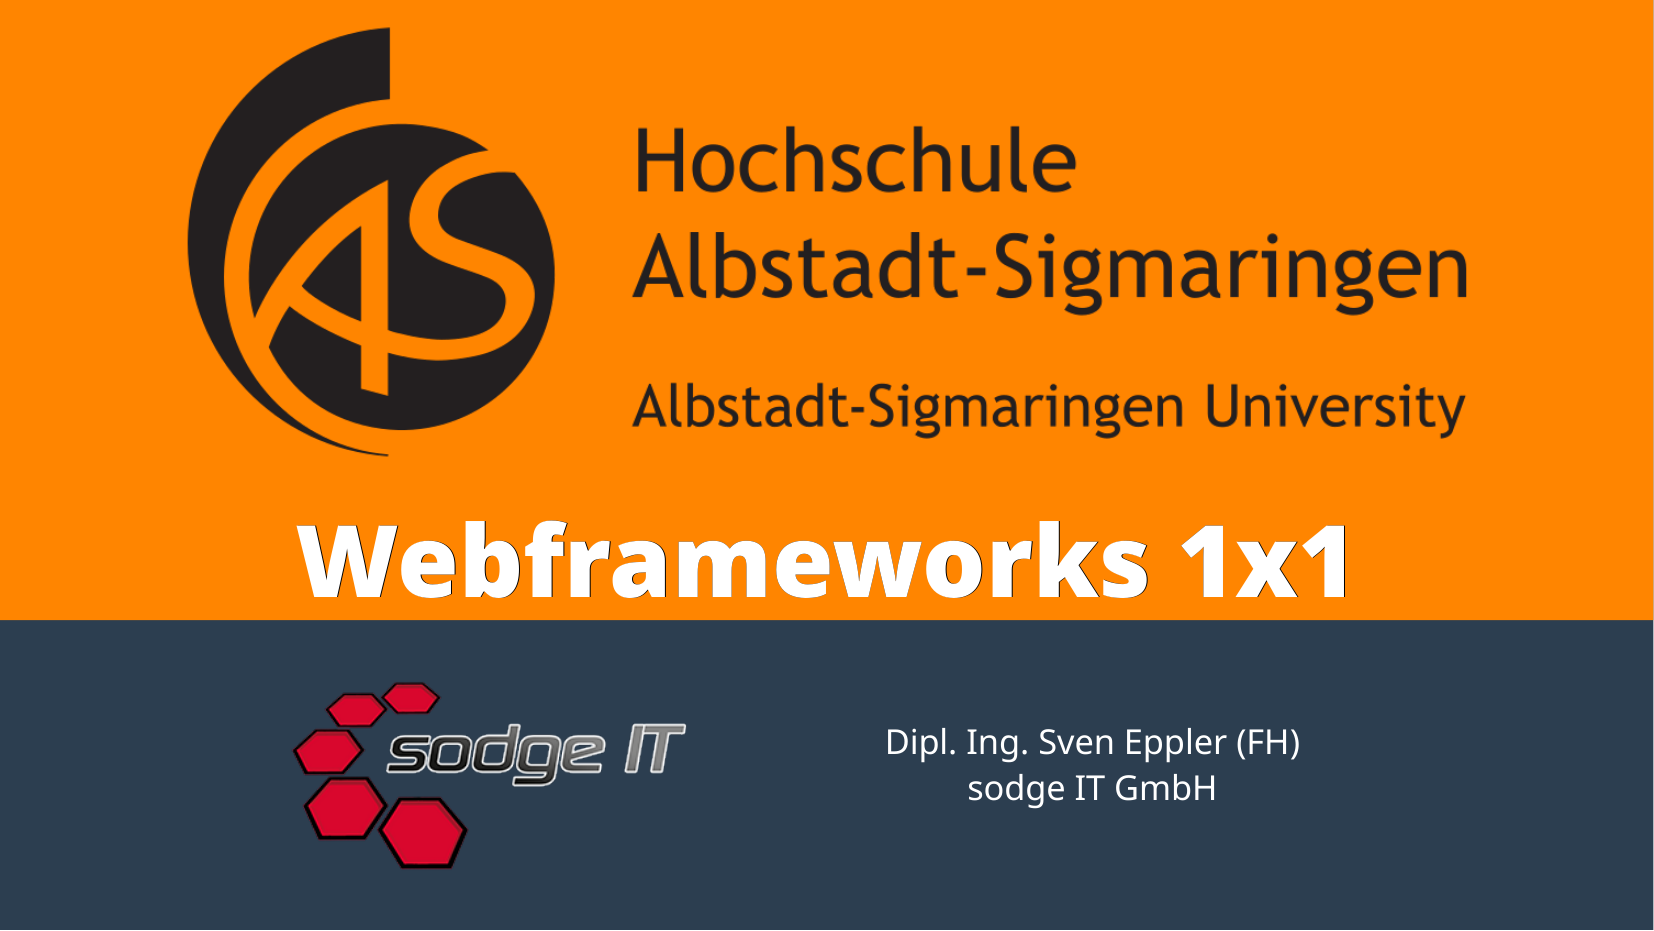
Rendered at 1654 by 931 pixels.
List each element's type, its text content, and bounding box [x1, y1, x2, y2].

title Webframeworks 1x1 [59, 436, 1595, 612]
picture [271, 677, 697, 875]
picture [168, 11, 1486, 473]
subtitle Dipl. Ing. Sven Eppler (FH) sodge IT GmbH [590, 642, 1595, 886]
